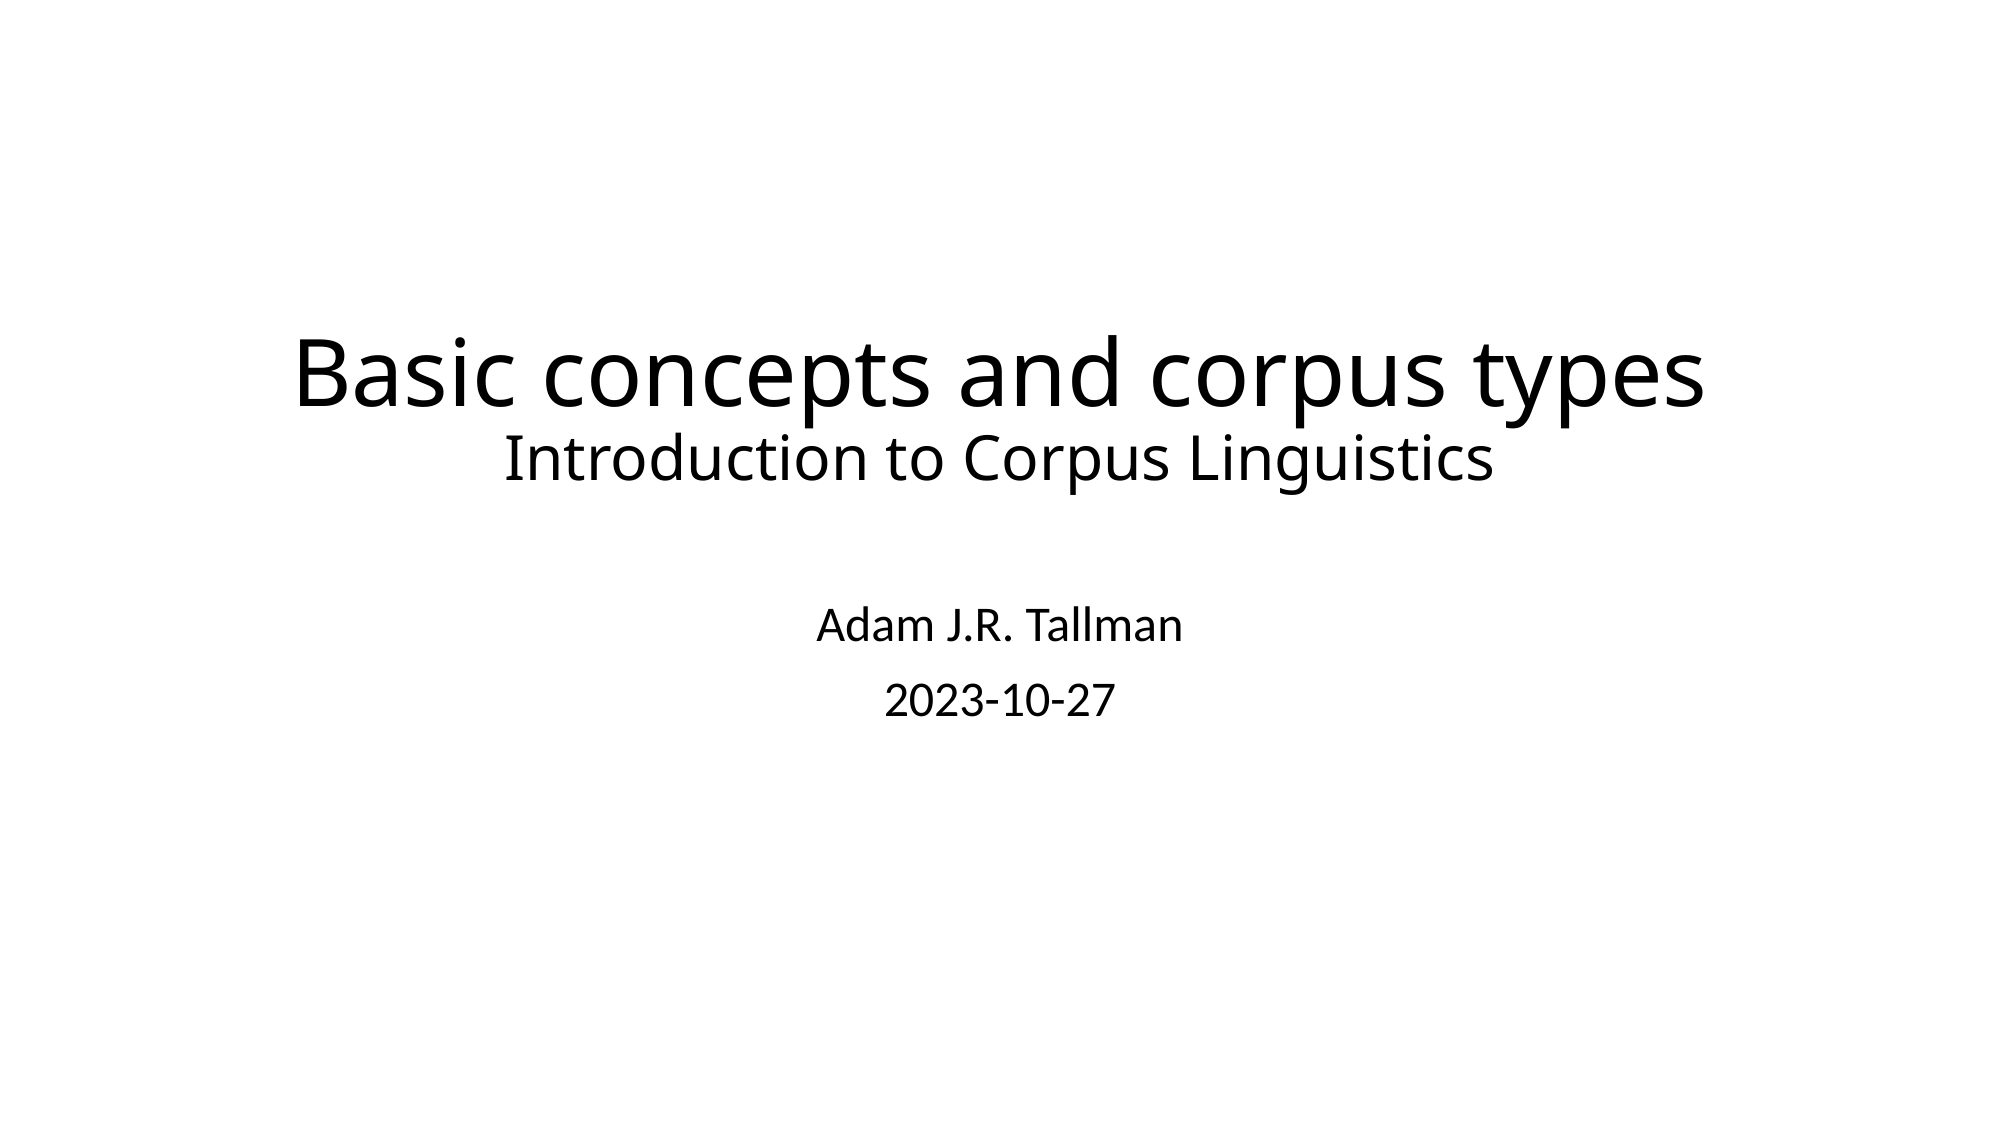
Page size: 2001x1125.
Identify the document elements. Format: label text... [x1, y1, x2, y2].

title Basic concepts and corpus types Introduction to Corpus Linguistics [249, 184, 1750, 576]
subtitle Adam J.R. Tallman 2023-10-27 [249, 590, 1750, 863]
